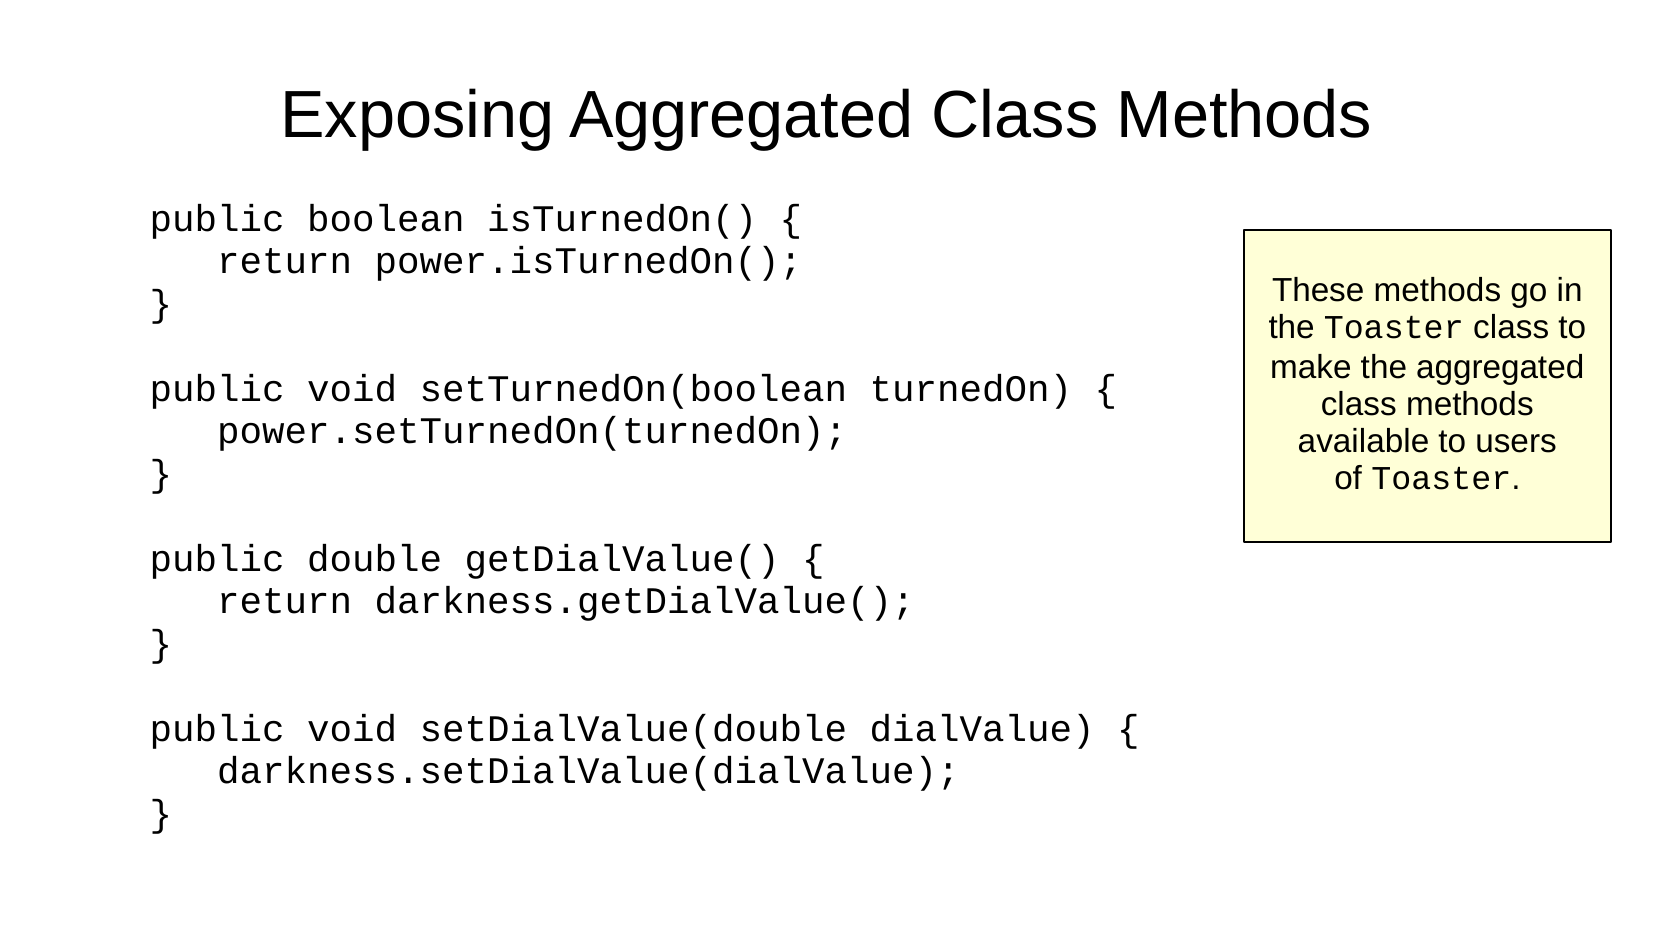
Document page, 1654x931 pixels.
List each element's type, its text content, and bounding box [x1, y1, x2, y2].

title Exposing Aggregated Class Methods [82, 37, 1571, 193]
text_box These methods go in the Toaster class to make the aggregated class methods available to users of Toaster. [1243, 230, 1612, 542]
text_box public boolean isTurnedOn() { return power.isTurnedOn(); } public void setTurnedOn(boolean turnedOn) { power.setTurnedOn(turnedOn); } public double getDialValue() { return darkness.getDialValue(); } public void setDialValue(double dialValue) { darkness.setDialValue(dialValue); } [134, 192, 1155, 887]
